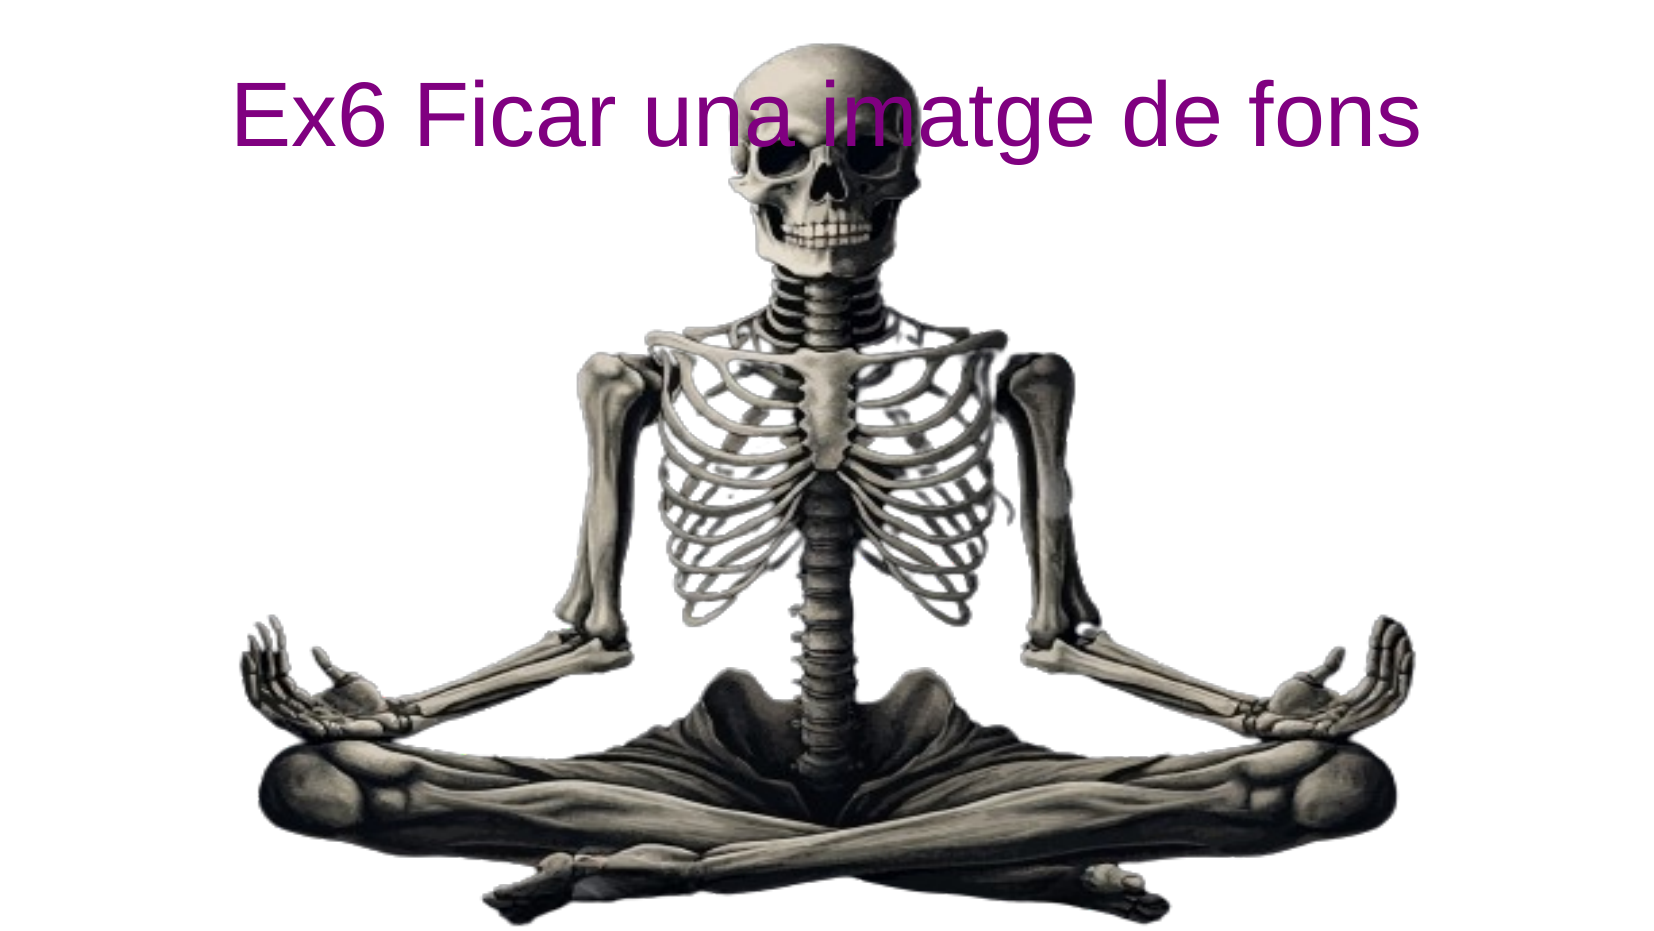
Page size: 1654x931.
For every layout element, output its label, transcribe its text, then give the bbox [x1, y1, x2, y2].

picture [0, 0, 1654, 931]
title Ex6 Ficar una imatge de fons [82, 37, 1571, 193]
